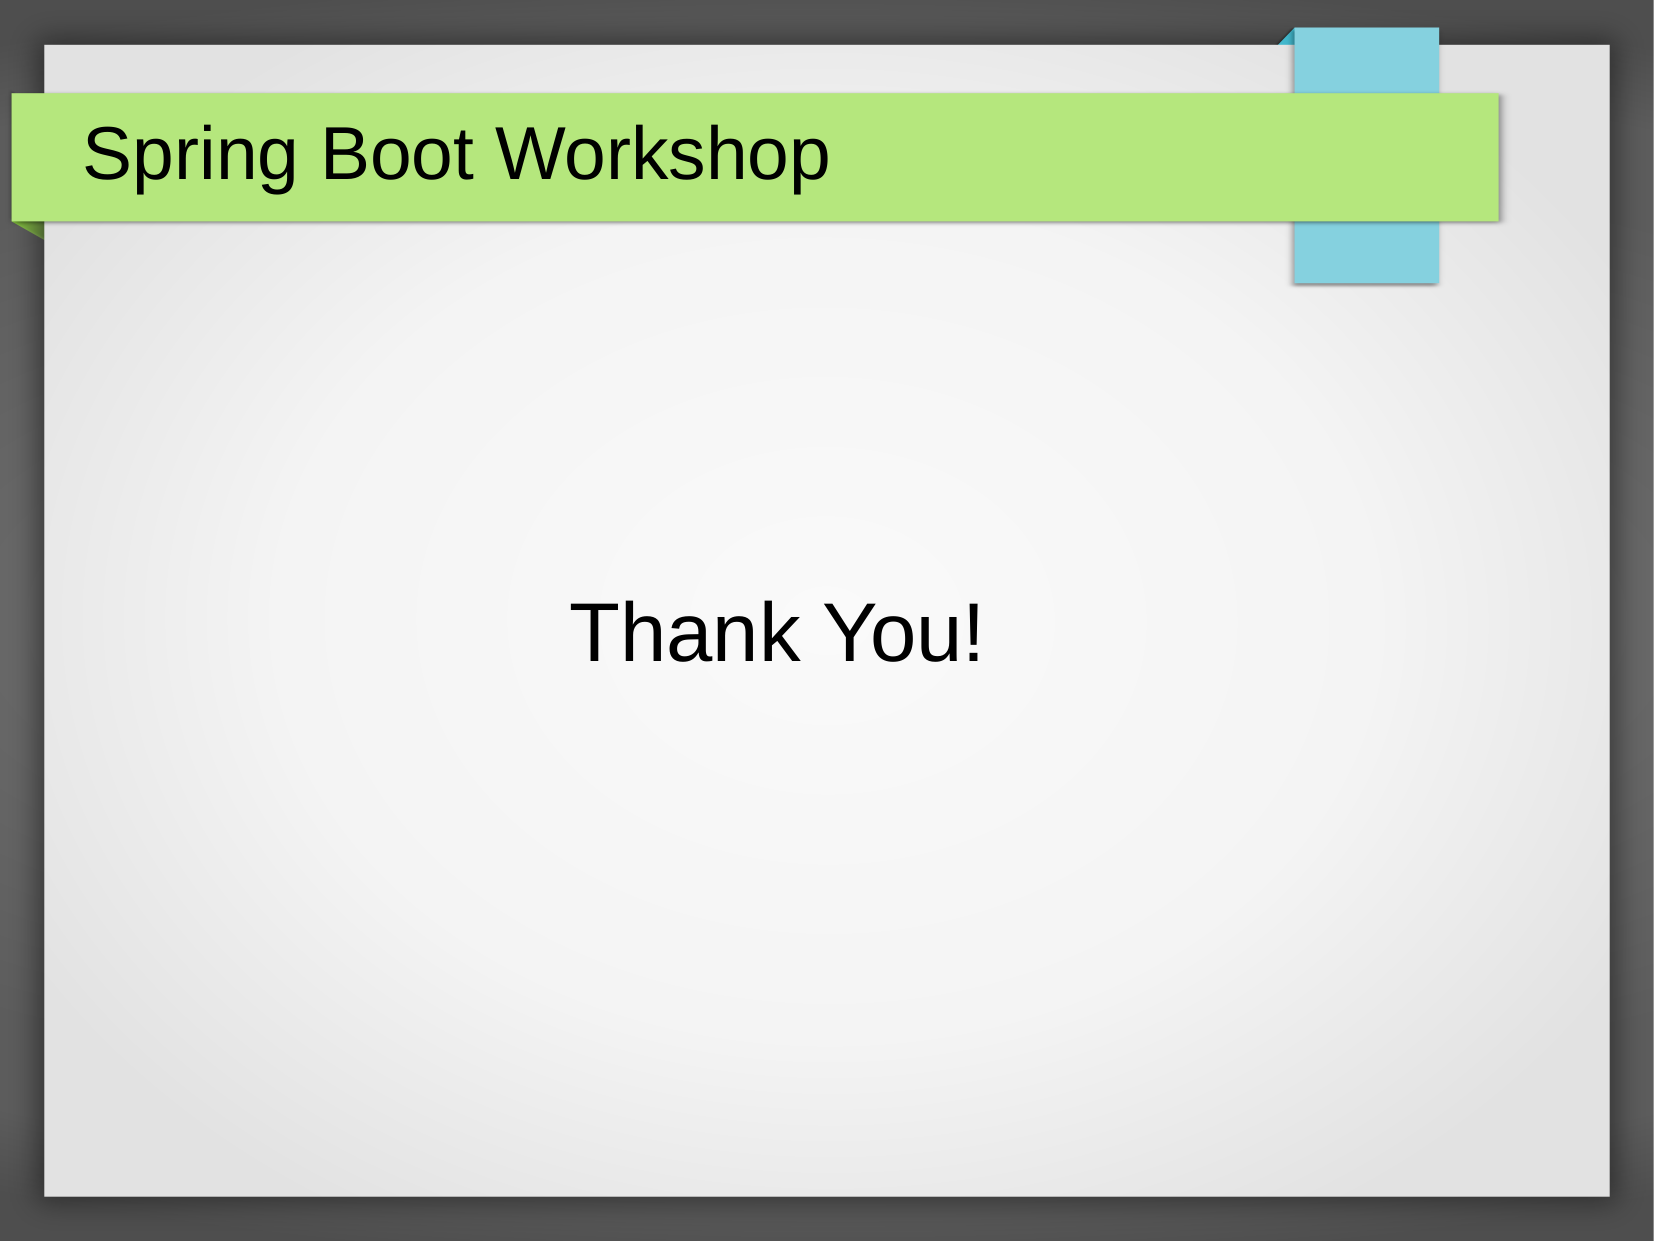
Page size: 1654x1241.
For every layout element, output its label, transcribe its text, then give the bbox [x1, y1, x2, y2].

text_box Thank You! [555, 578, 1040, 687]
title Spring Boot Workshop [82, 94, 1264, 213]
picture [0, 0, 1654, 1241]
